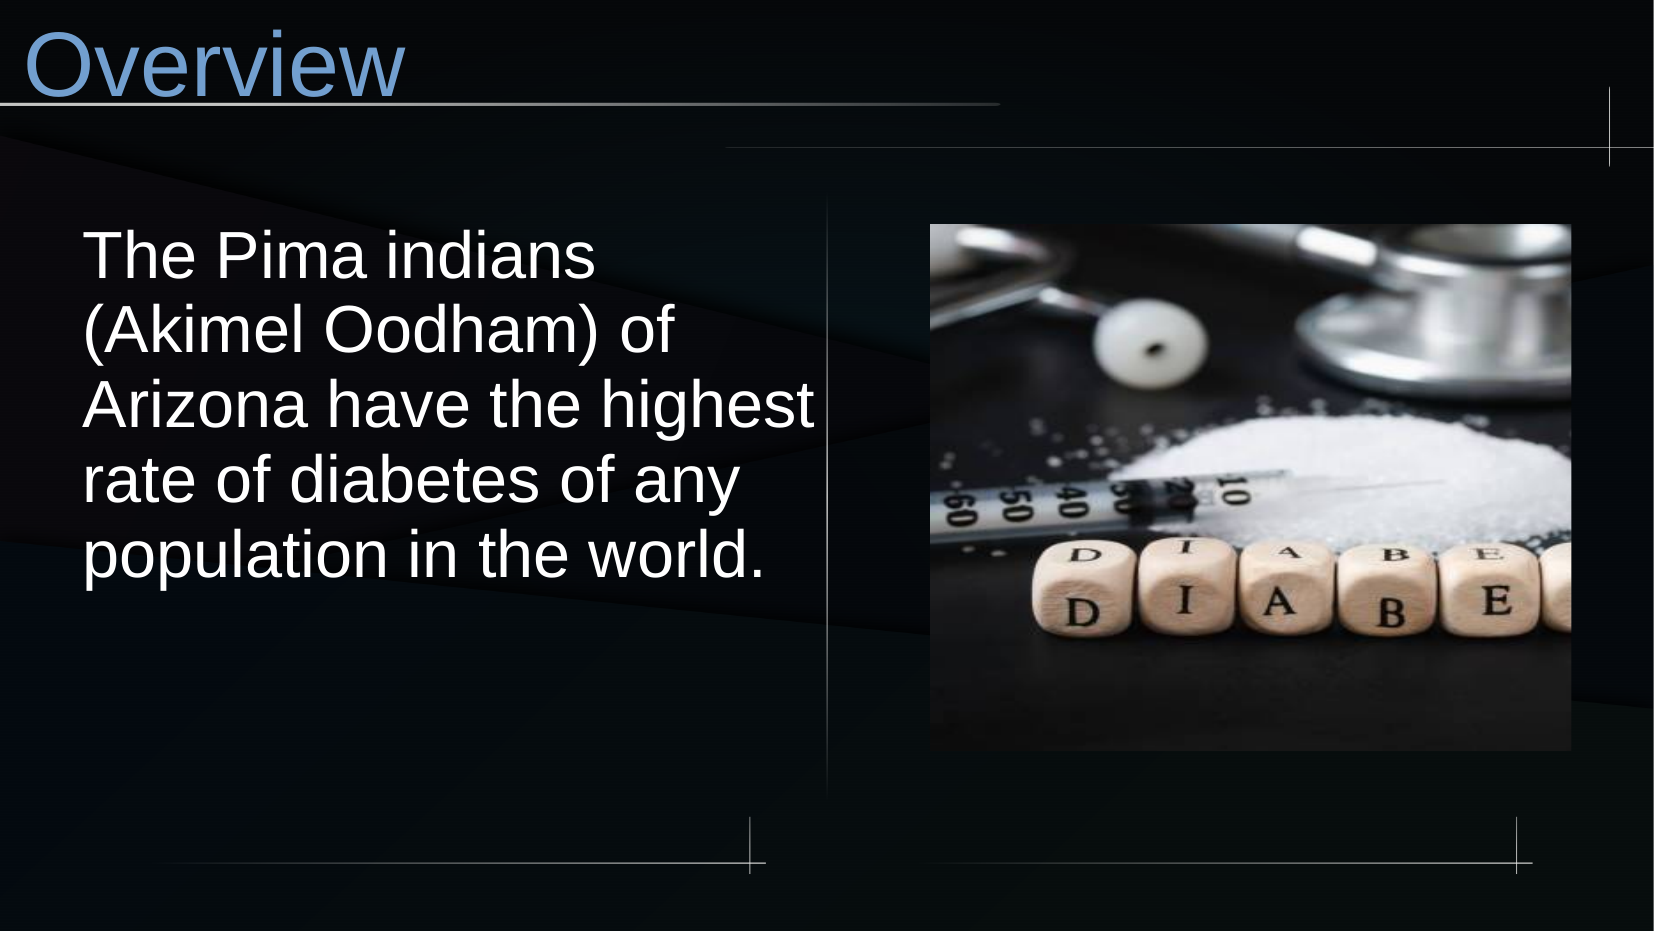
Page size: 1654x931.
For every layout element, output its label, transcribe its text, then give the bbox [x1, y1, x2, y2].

list The Pima indians (Akimel Oodham) of Arizona have the highest rate of diabetes of any population in the world. [82, 217, 826, 758]
title Overview [23, 11, 1589, 119]
picture [0, 0, 1654, 931]
